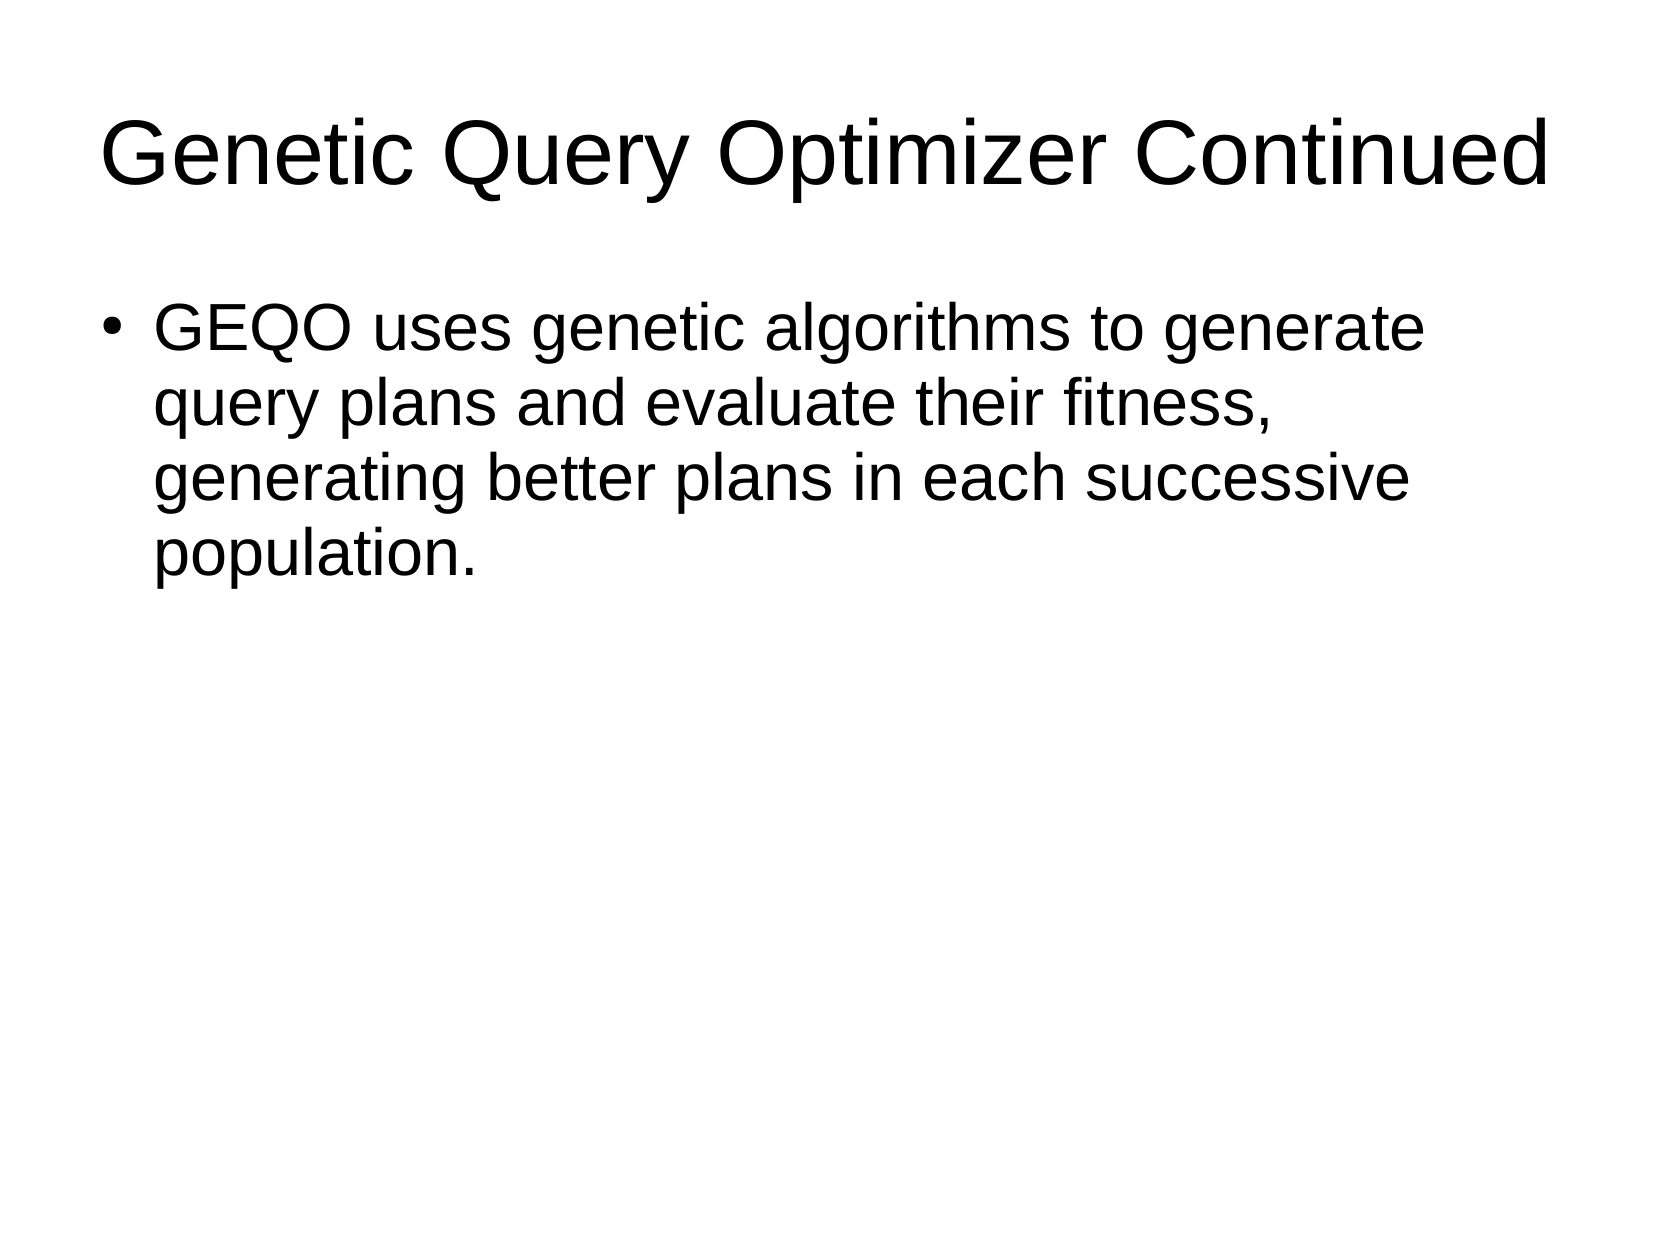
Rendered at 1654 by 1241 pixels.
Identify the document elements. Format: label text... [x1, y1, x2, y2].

list GEQO uses genetic algorithms to generate query plans and evaluate their fitness, generating better plans in each successive population. [82, 290, 1538, 1010]
title Genetic Query Optimizer Continued [82, 49, 1571, 257]
